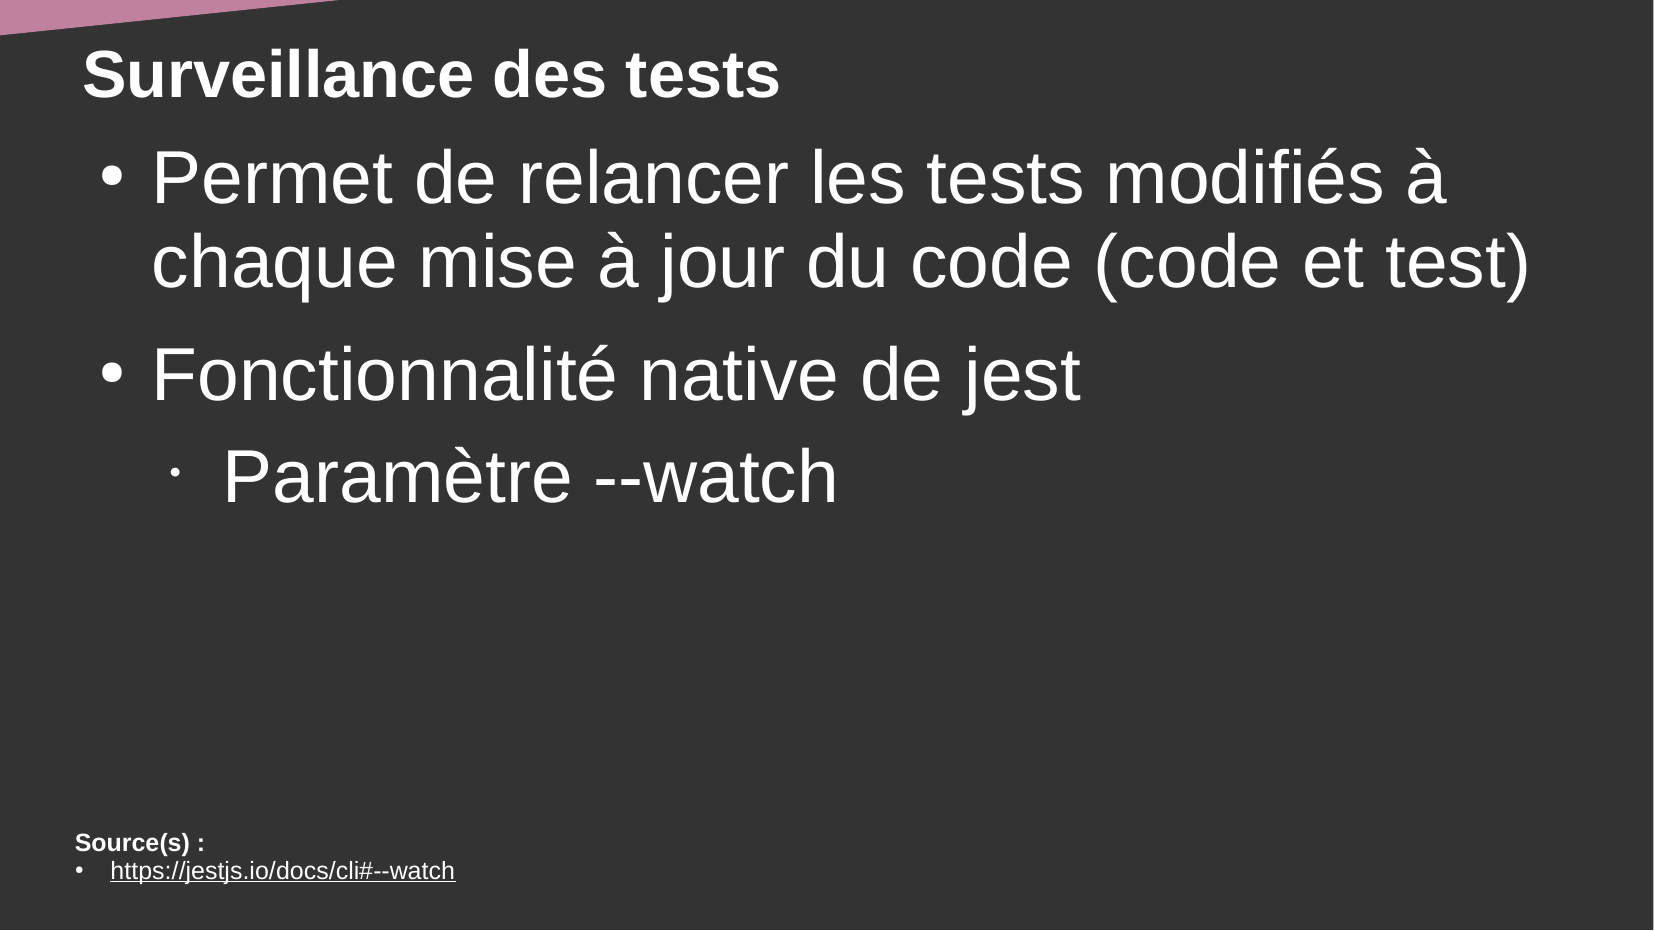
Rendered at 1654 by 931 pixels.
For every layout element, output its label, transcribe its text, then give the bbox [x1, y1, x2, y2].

list Permet de relancer les tests modifiés à chaque mise à jour du code (code et test) Fonctionnalité native de jest Paramètre --watch [80, 135, 1619, 721]
title Surveillance des tests [82, 37, 799, 114]
text_box [0, 0, 340, 36]
text_box Source(s) : https://jestjs.io/docs/cli#--watch [60, 821, 1546, 906]
